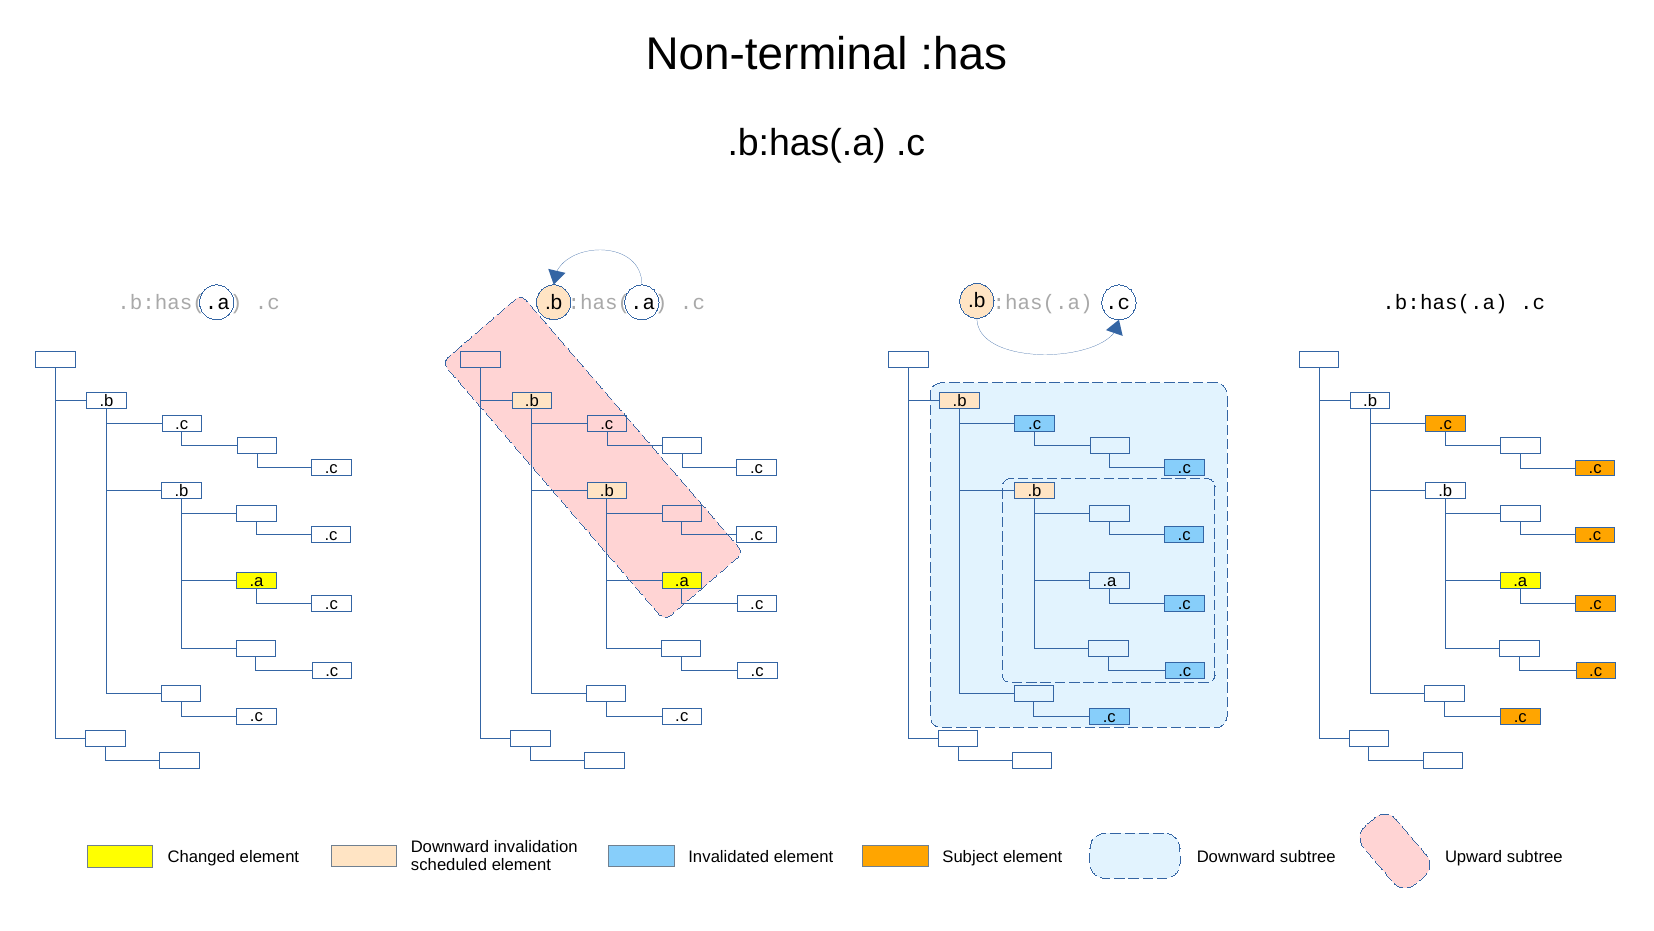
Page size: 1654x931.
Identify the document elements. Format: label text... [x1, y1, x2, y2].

text_box .b [161, 482, 202, 499]
text_box [1499, 640, 1540, 657]
text_box .c [1425, 415, 1466, 432]
text_box [938, 730, 978, 747]
text_box .c [587, 415, 627, 432]
text_box .a [662, 572, 702, 589]
text_box Downward invalidation scheduled element [396, 829, 604, 882]
text_box Downward subtree [1182, 839, 1362, 874]
text_box .c [1014, 415, 1055, 432]
text_box [608, 845, 673, 867]
text_box [331, 845, 396, 867]
text_box [1299, 351, 1339, 368]
text_box [608, 417, 651, 445]
text_box [510, 730, 551, 747]
text_box .b [587, 482, 627, 499]
text_box [85, 730, 126, 747]
text_box [445, 297, 626, 423]
text_box [862, 845, 927, 867]
text_box .a [1500, 572, 1541, 589]
text_box [1359, 814, 1430, 888]
text_box [1424, 685, 1465, 702]
text_box [1349, 730, 1389, 747]
text_box .c [1500, 708, 1541, 725]
text_box .b:has(.a) .c [1359, 280, 1569, 328]
text_box .c [236, 708, 277, 725]
text_box [553, 491, 606, 553]
text_box .c [1165, 662, 1205, 679]
text_box .b [939, 392, 980, 409]
text_box [481, 401, 531, 466]
text_box [1500, 505, 1541, 522]
text_box .c [1575, 460, 1615, 476]
text_box [199, 284, 234, 320]
text_box .c [662, 708, 702, 725]
text_box .b [1014, 482, 1055, 499]
text_box .c [1164, 526, 1204, 543]
text_box .c [311, 526, 351, 543]
text_box [1500, 437, 1541, 454]
text_box .b [536, 284, 571, 320]
text_box .c [311, 595, 352, 612]
text_box [888, 351, 929, 368]
text_box .b:has(.a) .c [519, 280, 729, 328]
text_box [1423, 752, 1463, 769]
text_box .b:has(.a) .c [944, 280, 1154, 328]
text_box [159, 752, 200, 769]
text_box .b [959, 283, 995, 319]
text_box [87, 845, 153, 868]
text_box .c [1089, 708, 1130, 725]
text_box .c [162, 415, 202, 432]
text_box Subject element [927, 839, 1092, 874]
text_box .c [1575, 595, 1616, 612]
text_box .a [236, 572, 277, 589]
text_box Invalidated element [673, 839, 854, 874]
text_box .c [311, 459, 352, 476]
text_box [161, 685, 201, 702]
text_box .c [1164, 459, 1205, 476]
text_box [584, 752, 625, 769]
text_box .b [1350, 392, 1390, 409]
text_box .c [1576, 662, 1616, 679]
text_box .c [737, 595, 777, 612]
text_box [236, 505, 277, 522]
text_box Non-terminal :has .b:has(.a) .c [0, 20, 1654, 171]
text_box [1012, 752, 1052, 769]
text_box .c [736, 526, 777, 543]
text_box .a [1089, 572, 1130, 589]
text_box .b [1425, 482, 1466, 499]
text_box [1101, 284, 1137, 320]
text_box [532, 424, 741, 603]
text_box .c [736, 459, 777, 476]
text_box Upward subtree [1430, 839, 1583, 877]
text_box [930, 382, 1228, 728]
text_box [661, 640, 701, 657]
text_box .c [737, 662, 778, 679]
text_box .c [312, 662, 352, 679]
text_box Changed element [153, 839, 318, 874]
text_box .b [512, 392, 552, 409]
text_box [630, 581, 684, 618]
text_box [1092, 833, 1181, 879]
text_box .b:has(.a) .c [94, 280, 304, 328]
text_box [662, 437, 702, 454]
text_box [237, 437, 277, 454]
text_box [586, 685, 626, 702]
text_box .c [1164, 595, 1205, 612]
text_box [35, 351, 76, 368]
text_box [624, 284, 660, 320]
text_box .c [1575, 527, 1615, 543]
text_box [236, 640, 276, 657]
text_box .b [86, 392, 127, 409]
